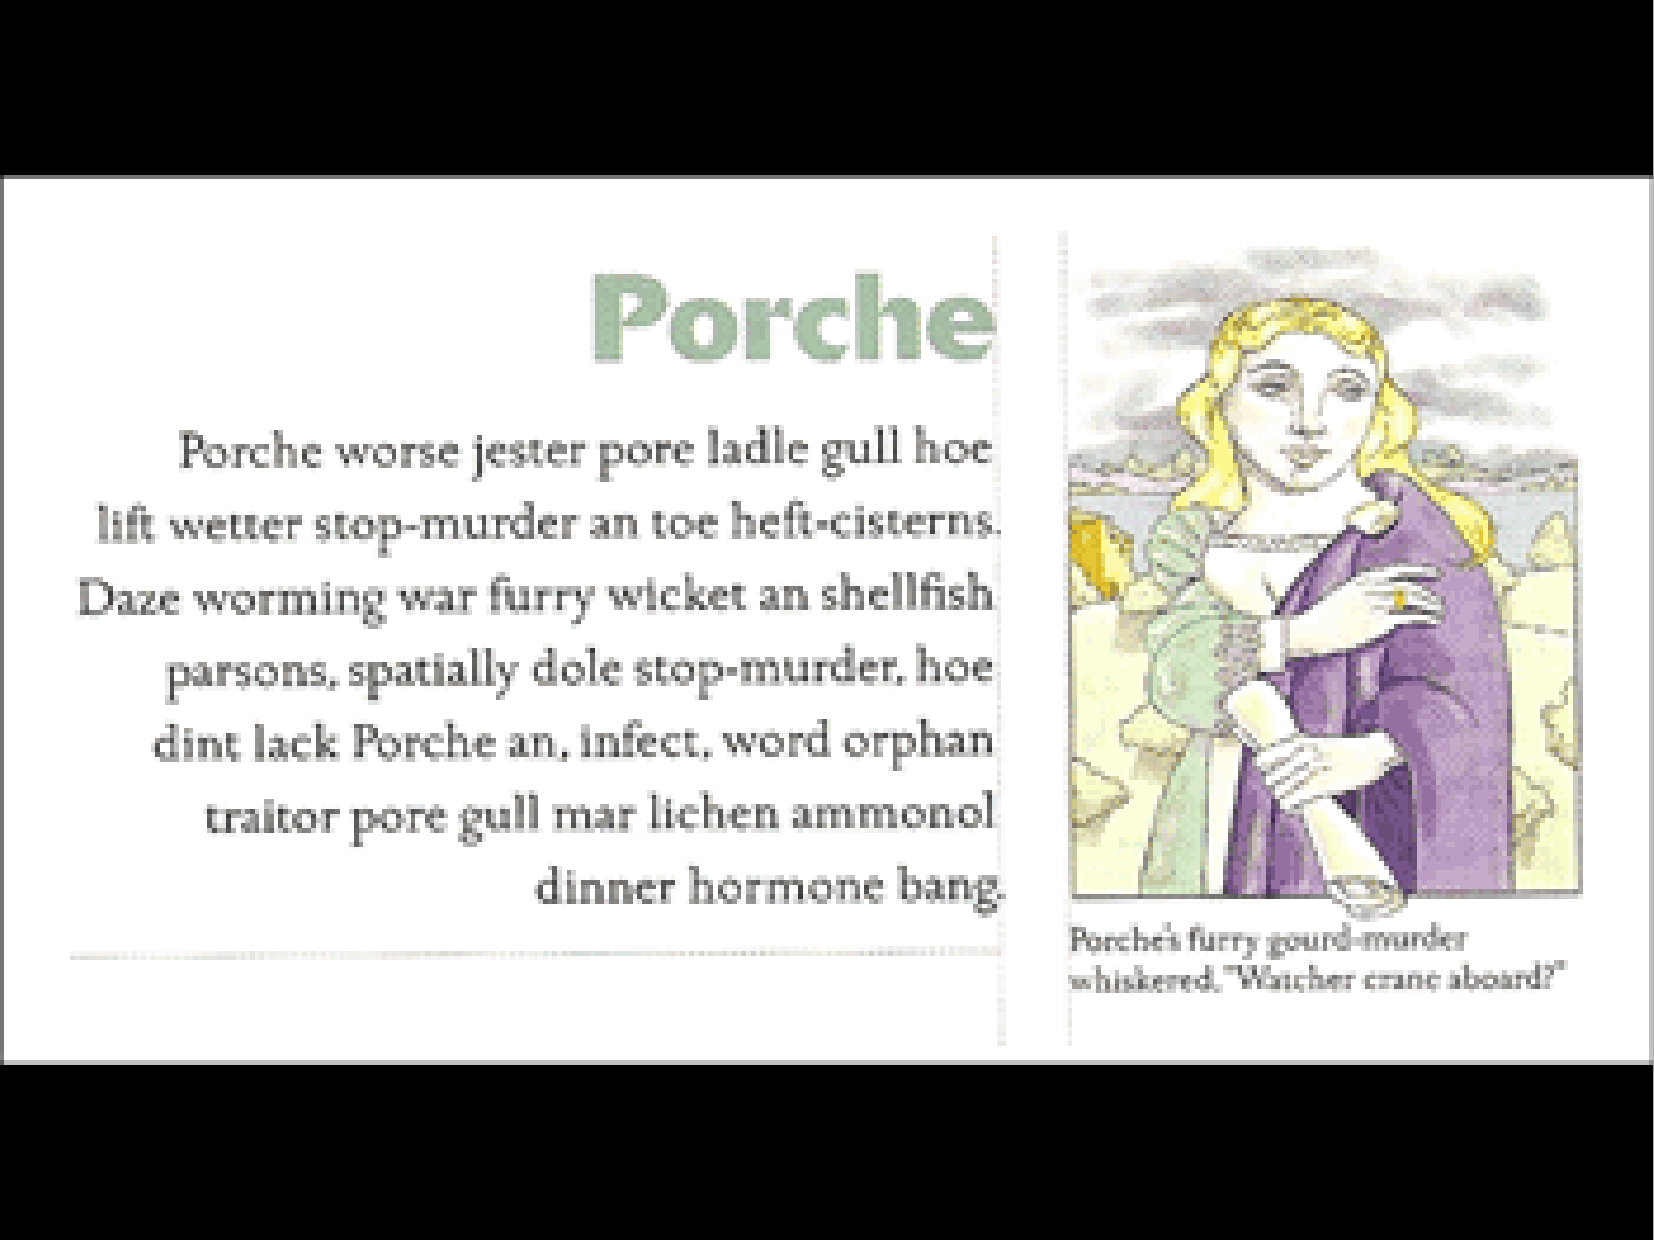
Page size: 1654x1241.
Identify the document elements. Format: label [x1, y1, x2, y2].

picture [0, 175, 1654, 1065]
